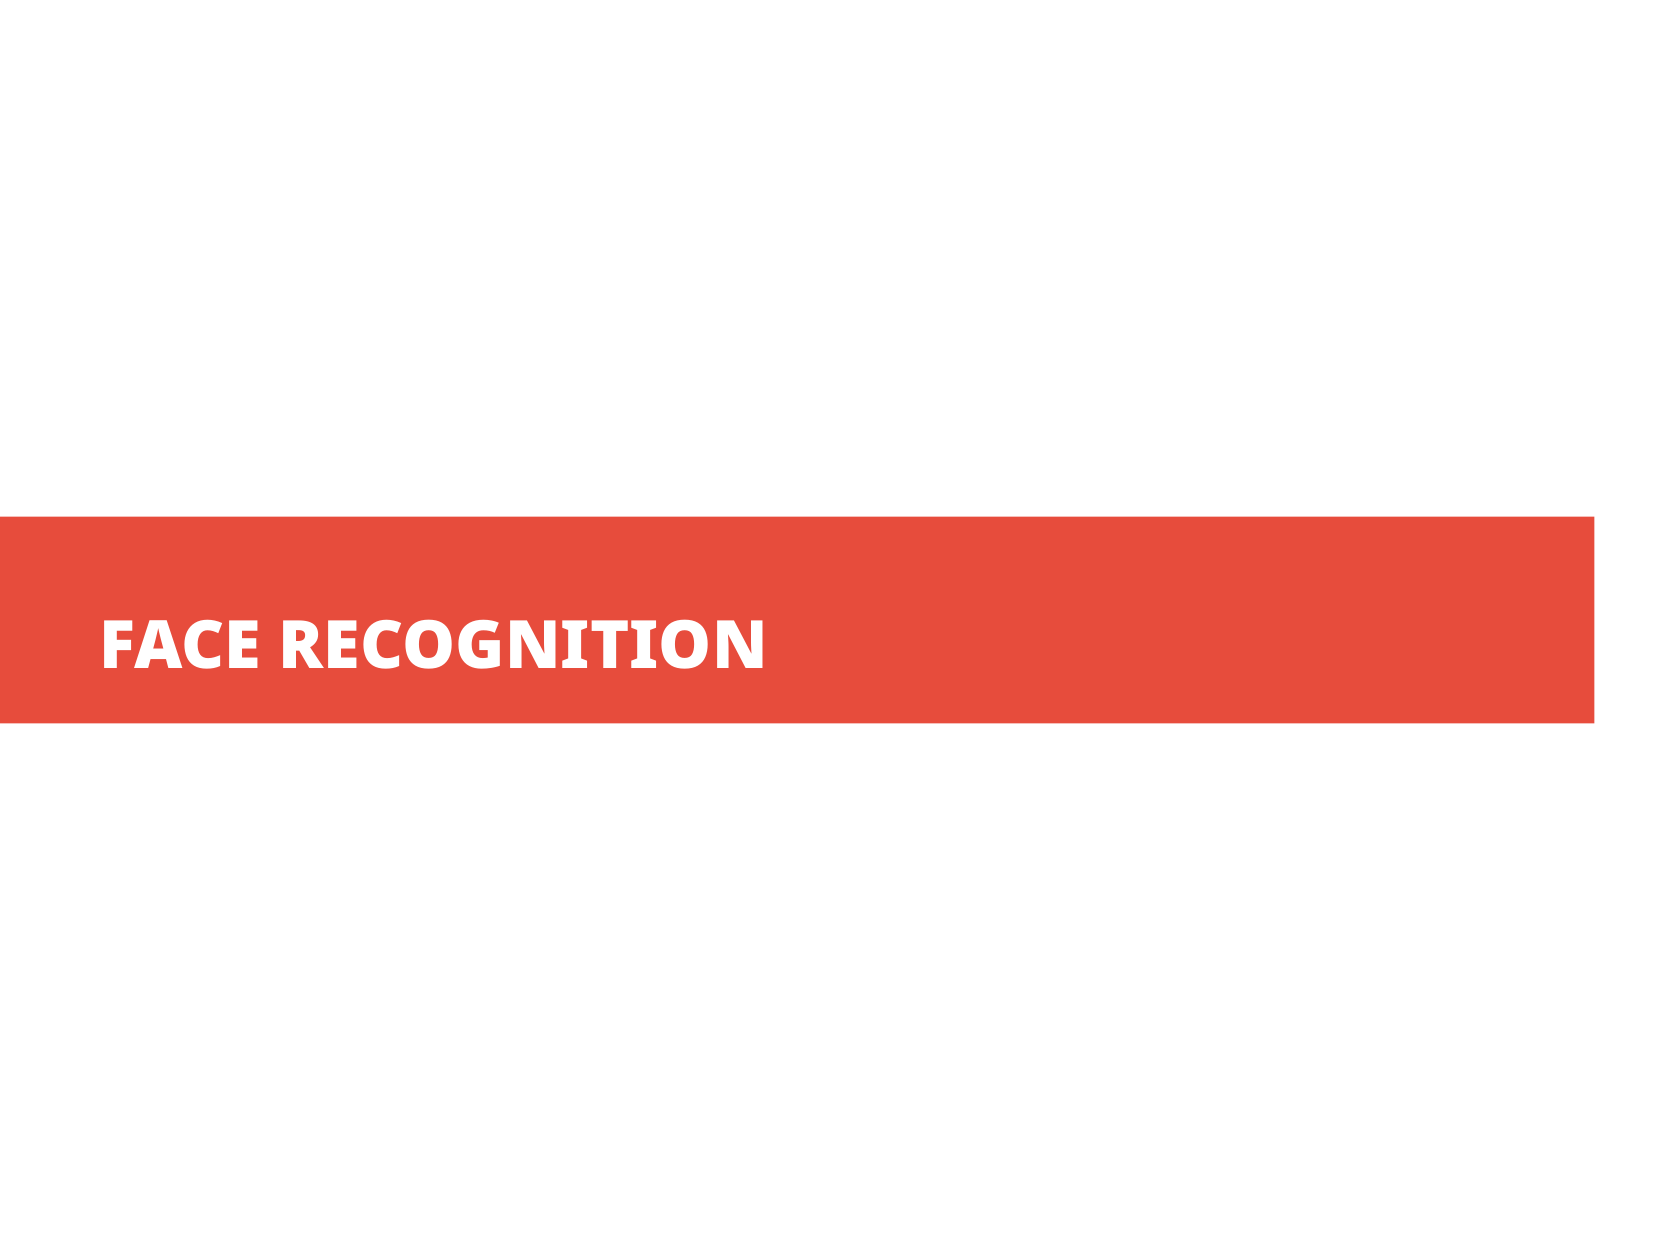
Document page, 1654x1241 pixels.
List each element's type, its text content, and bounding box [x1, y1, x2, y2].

title FACE RECOGNITION [24, 539, 1560, 688]
